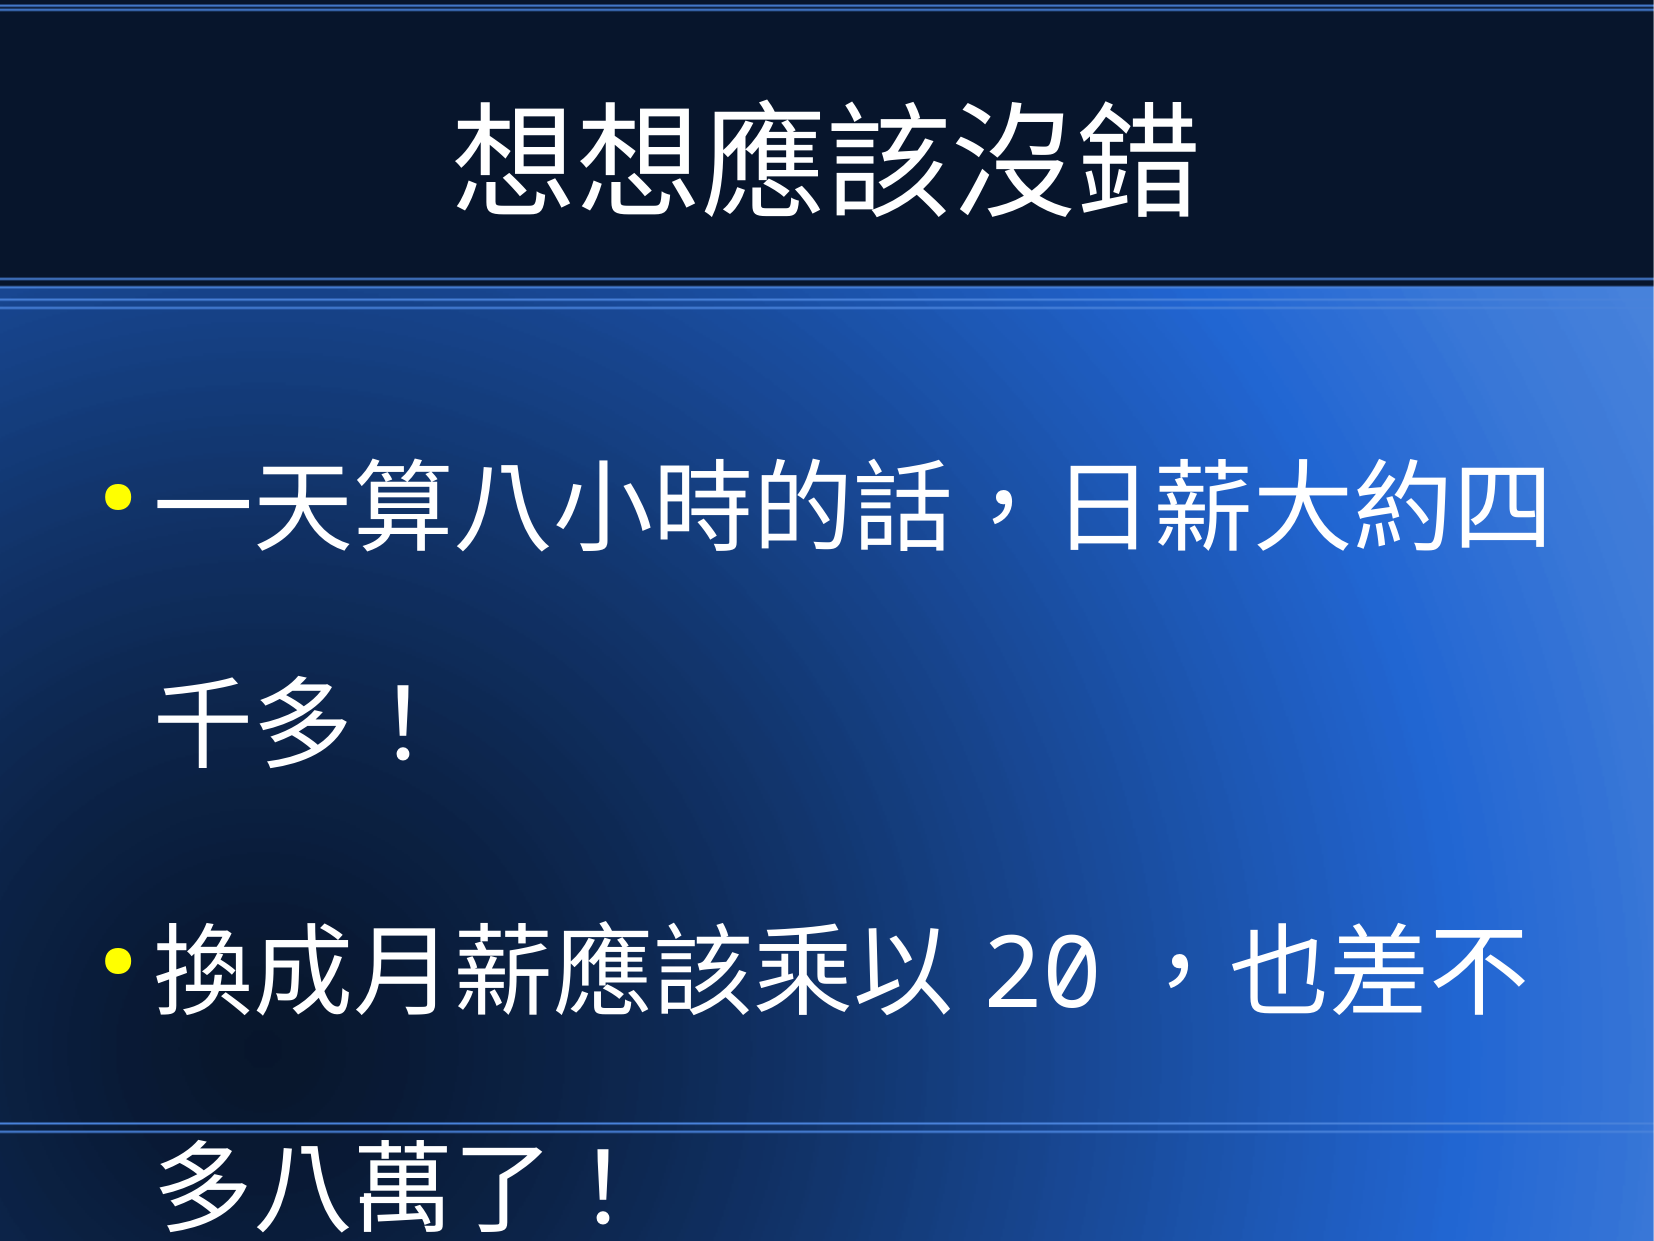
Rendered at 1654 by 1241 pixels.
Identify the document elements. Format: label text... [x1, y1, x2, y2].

list 一天算八小時的話，日薪大約四千多！ 換成月薪應該乘以20，也差不多八萬了！ [82, 355, 1571, 1241]
picture [0, 0, 1654, 1241]
title 想想應該沒錯 [82, 49, 1571, 257]
